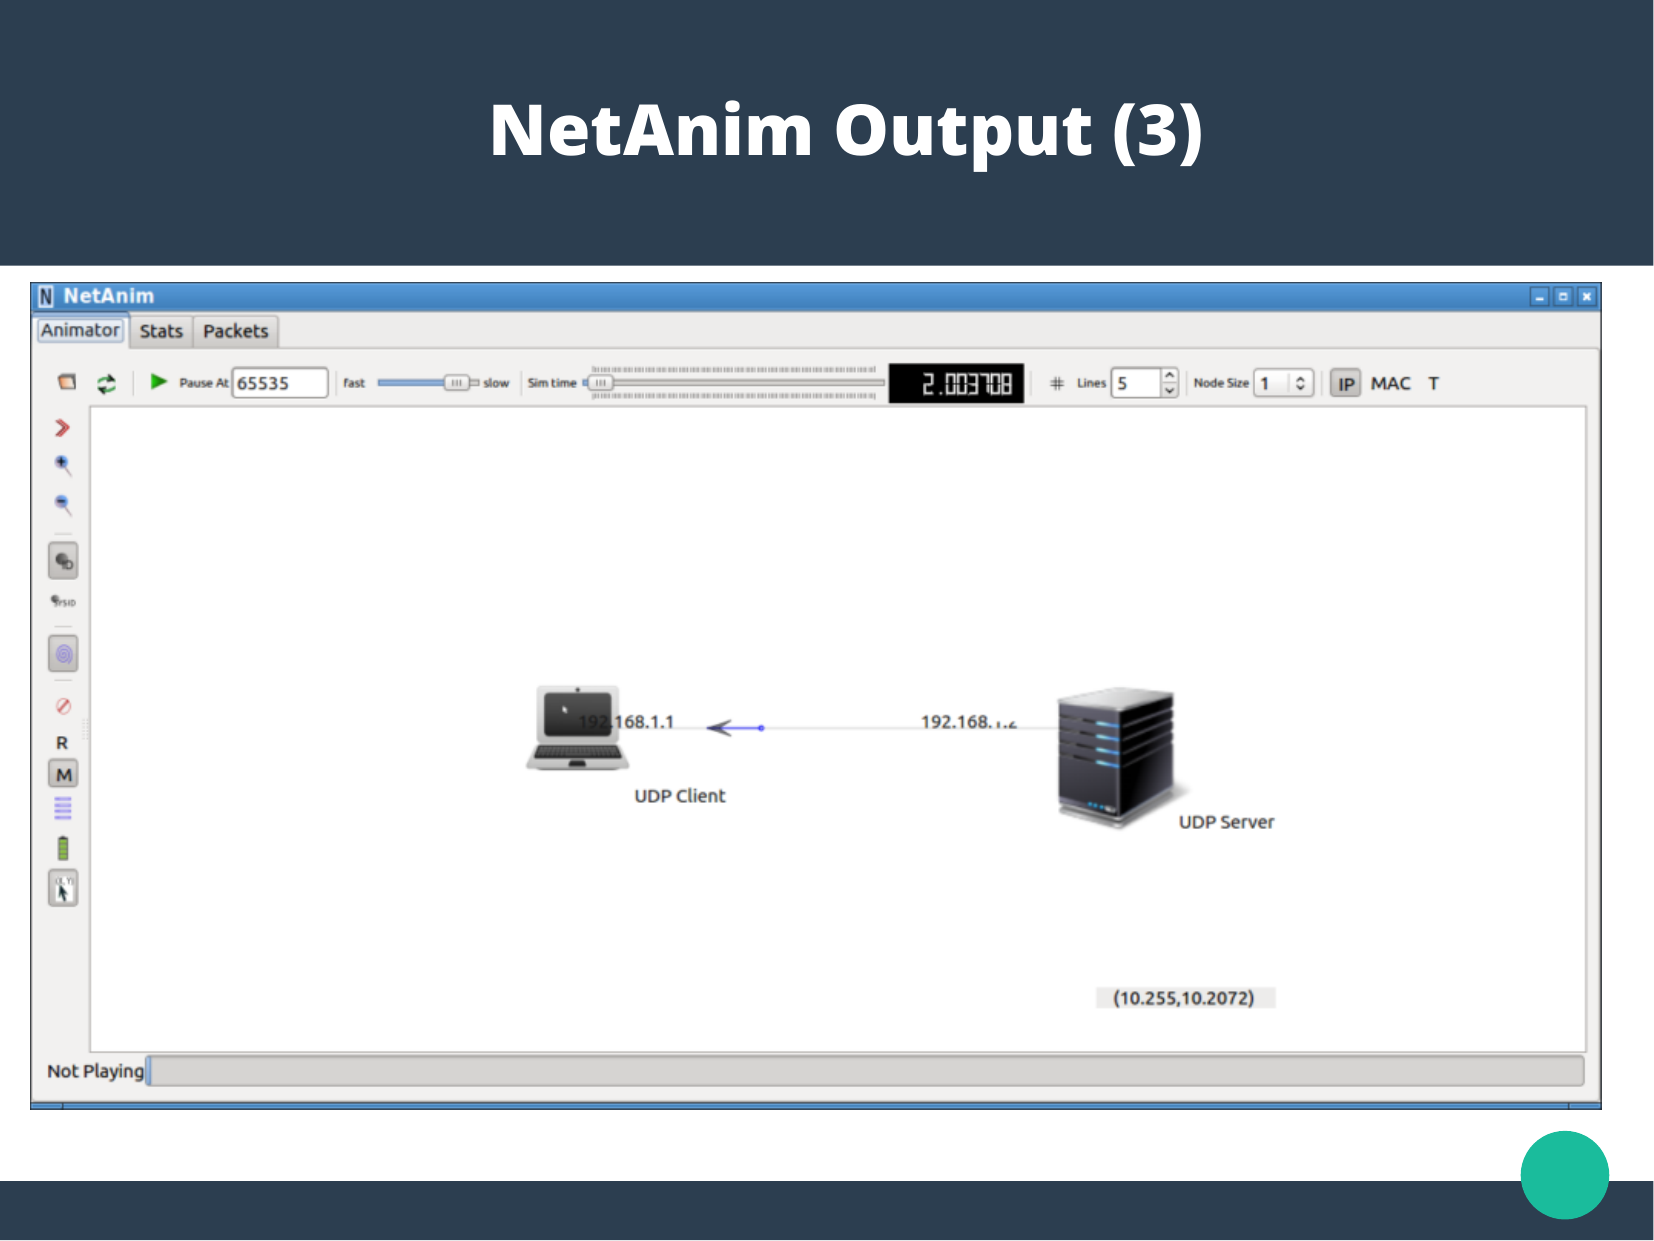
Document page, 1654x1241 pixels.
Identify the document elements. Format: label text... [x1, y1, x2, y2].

picture [30, 282, 1602, 1111]
title NetAnim Output (3) [59, 49, 1595, 207]
